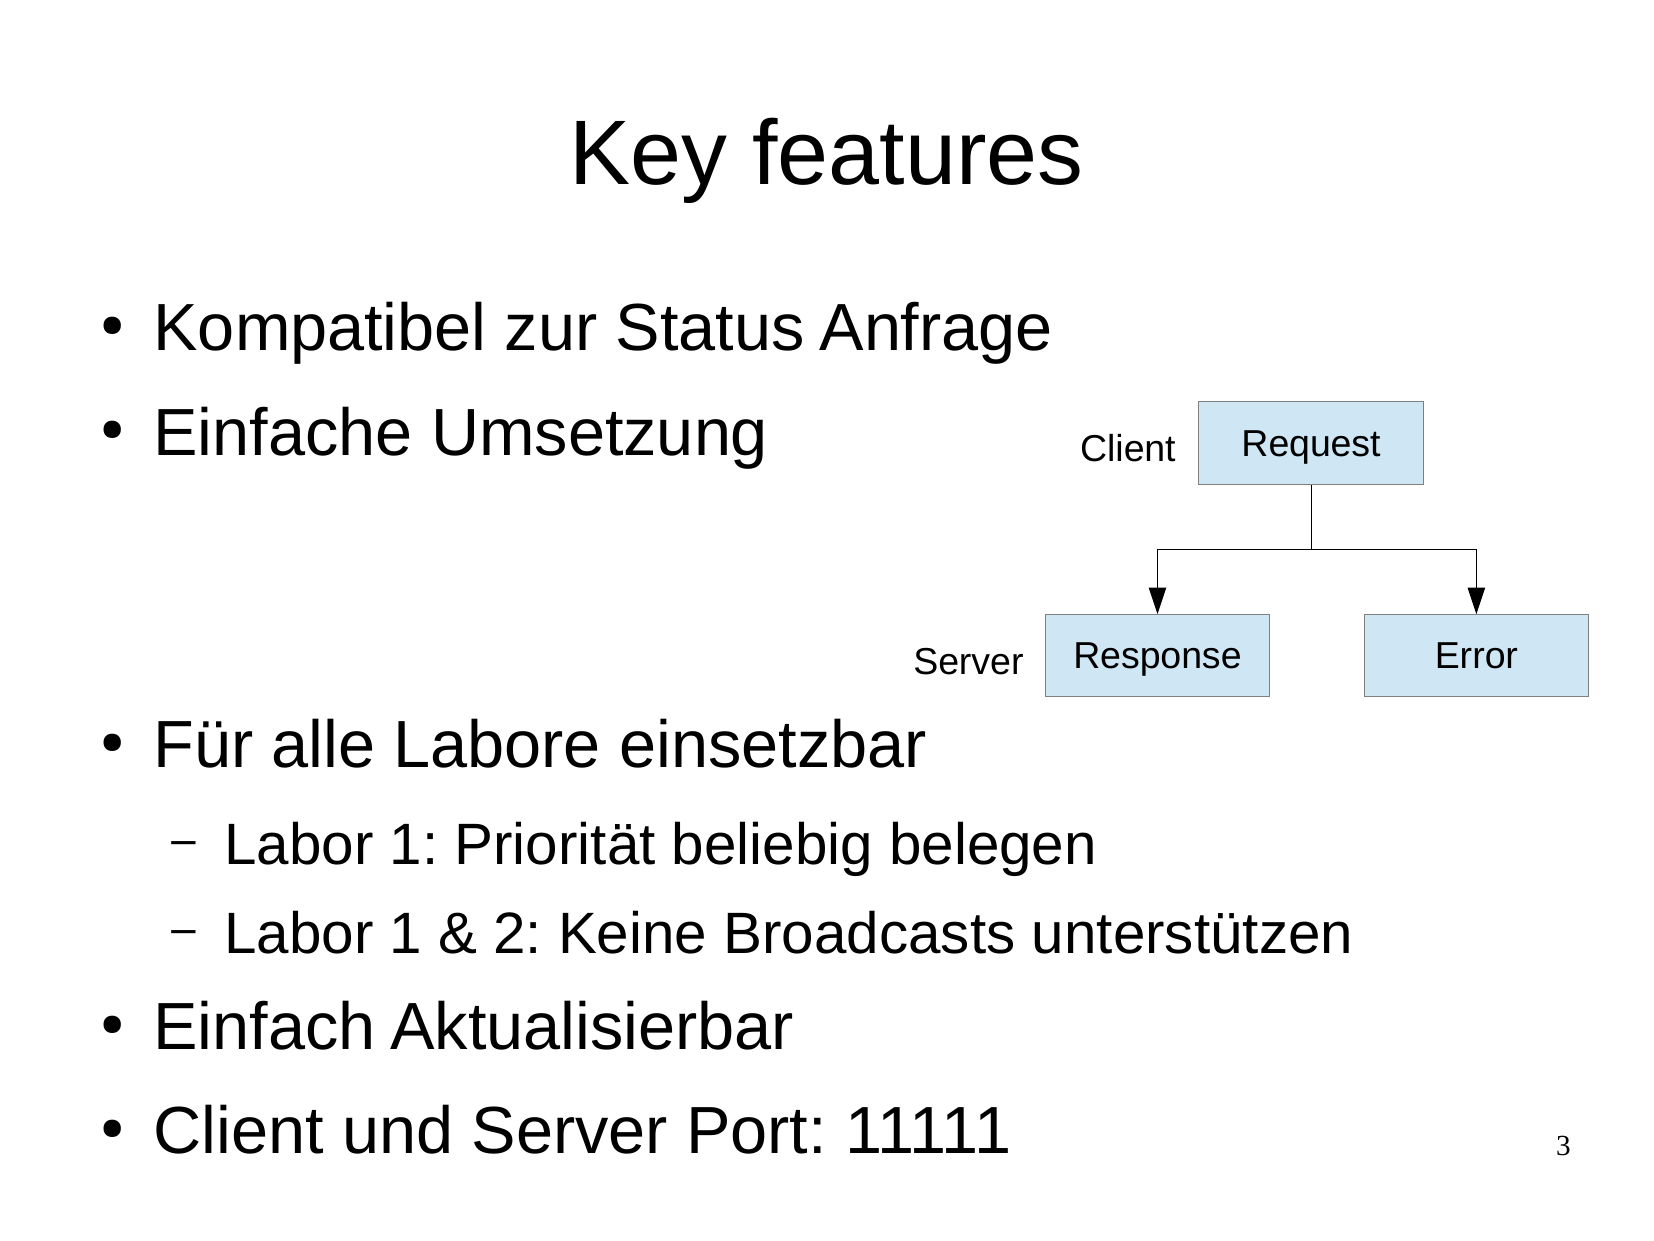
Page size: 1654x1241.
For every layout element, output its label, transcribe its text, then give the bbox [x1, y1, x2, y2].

title Key features [82, 49, 1571, 257]
list Kompatibel zur Status Anfrage Einfache Umsetzung Für alle Labore einsetzbar Labor 1: Priorität beliebig belegen Labor 1 & 2: Keine Broadcasts unterstützen Einfach Aktualisierbar Client und Server Port: 11111 [82, 290, 1571, 1169]
text_box Server [891, 608, 1046, 715]
text_box Response [1045, 614, 1270, 697]
text_box Client [1051, 395, 1205, 502]
text_box Error [1364, 614, 1589, 697]
text_box Request [1198, 401, 1424, 485]
